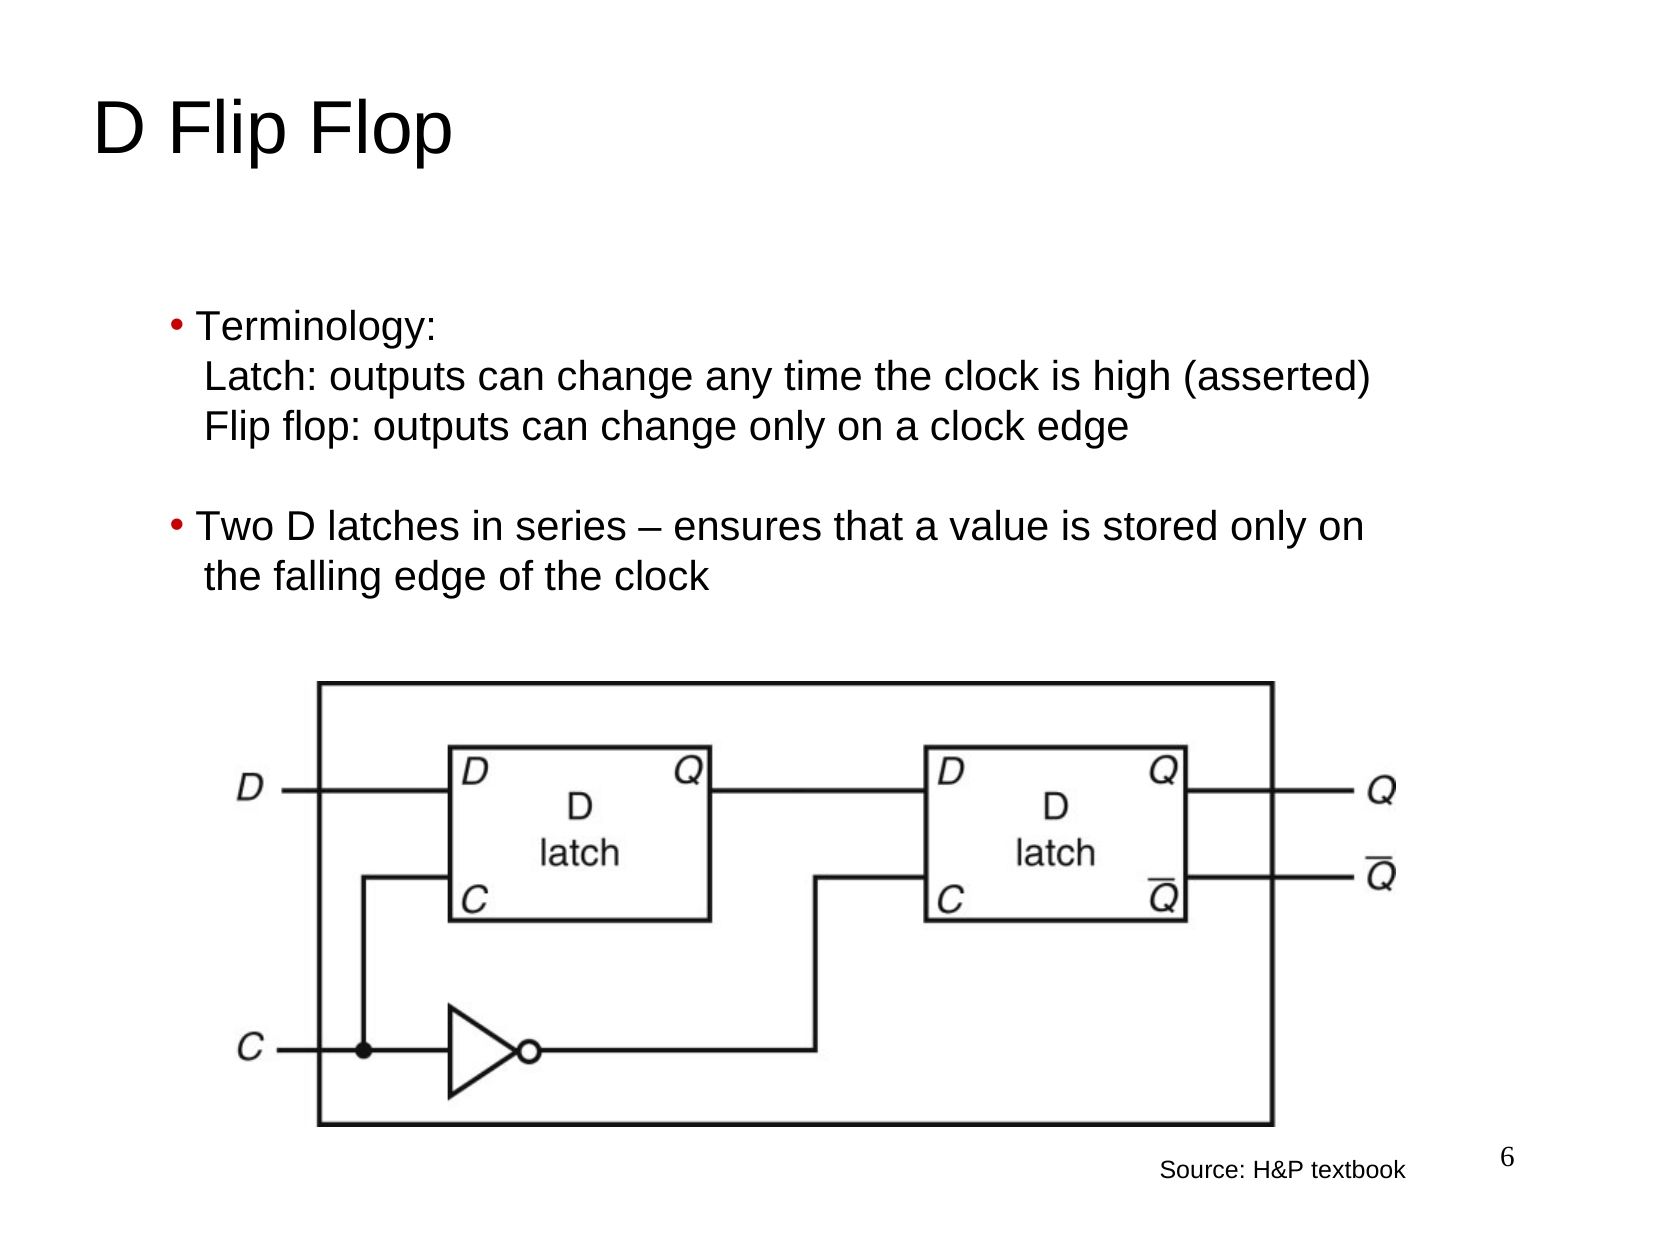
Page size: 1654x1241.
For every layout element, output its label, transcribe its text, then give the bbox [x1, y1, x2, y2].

text_box Terminology: Latch: outputs can change any time the clock is high (asserted) Flip flop: outputs can change only on a clock edge Two D latches in series – ensures that a value is stored only on the falling edge of the clock [154, 291, 1399, 607]
text_box <number> [1185, 1129, 1530, 1213]
text_box Source: H&P textbook [1144, 1146, 1422, 1192]
text_box D Flip Flop [77, 71, 471, 177]
picture [234, 681, 1396, 1127]
